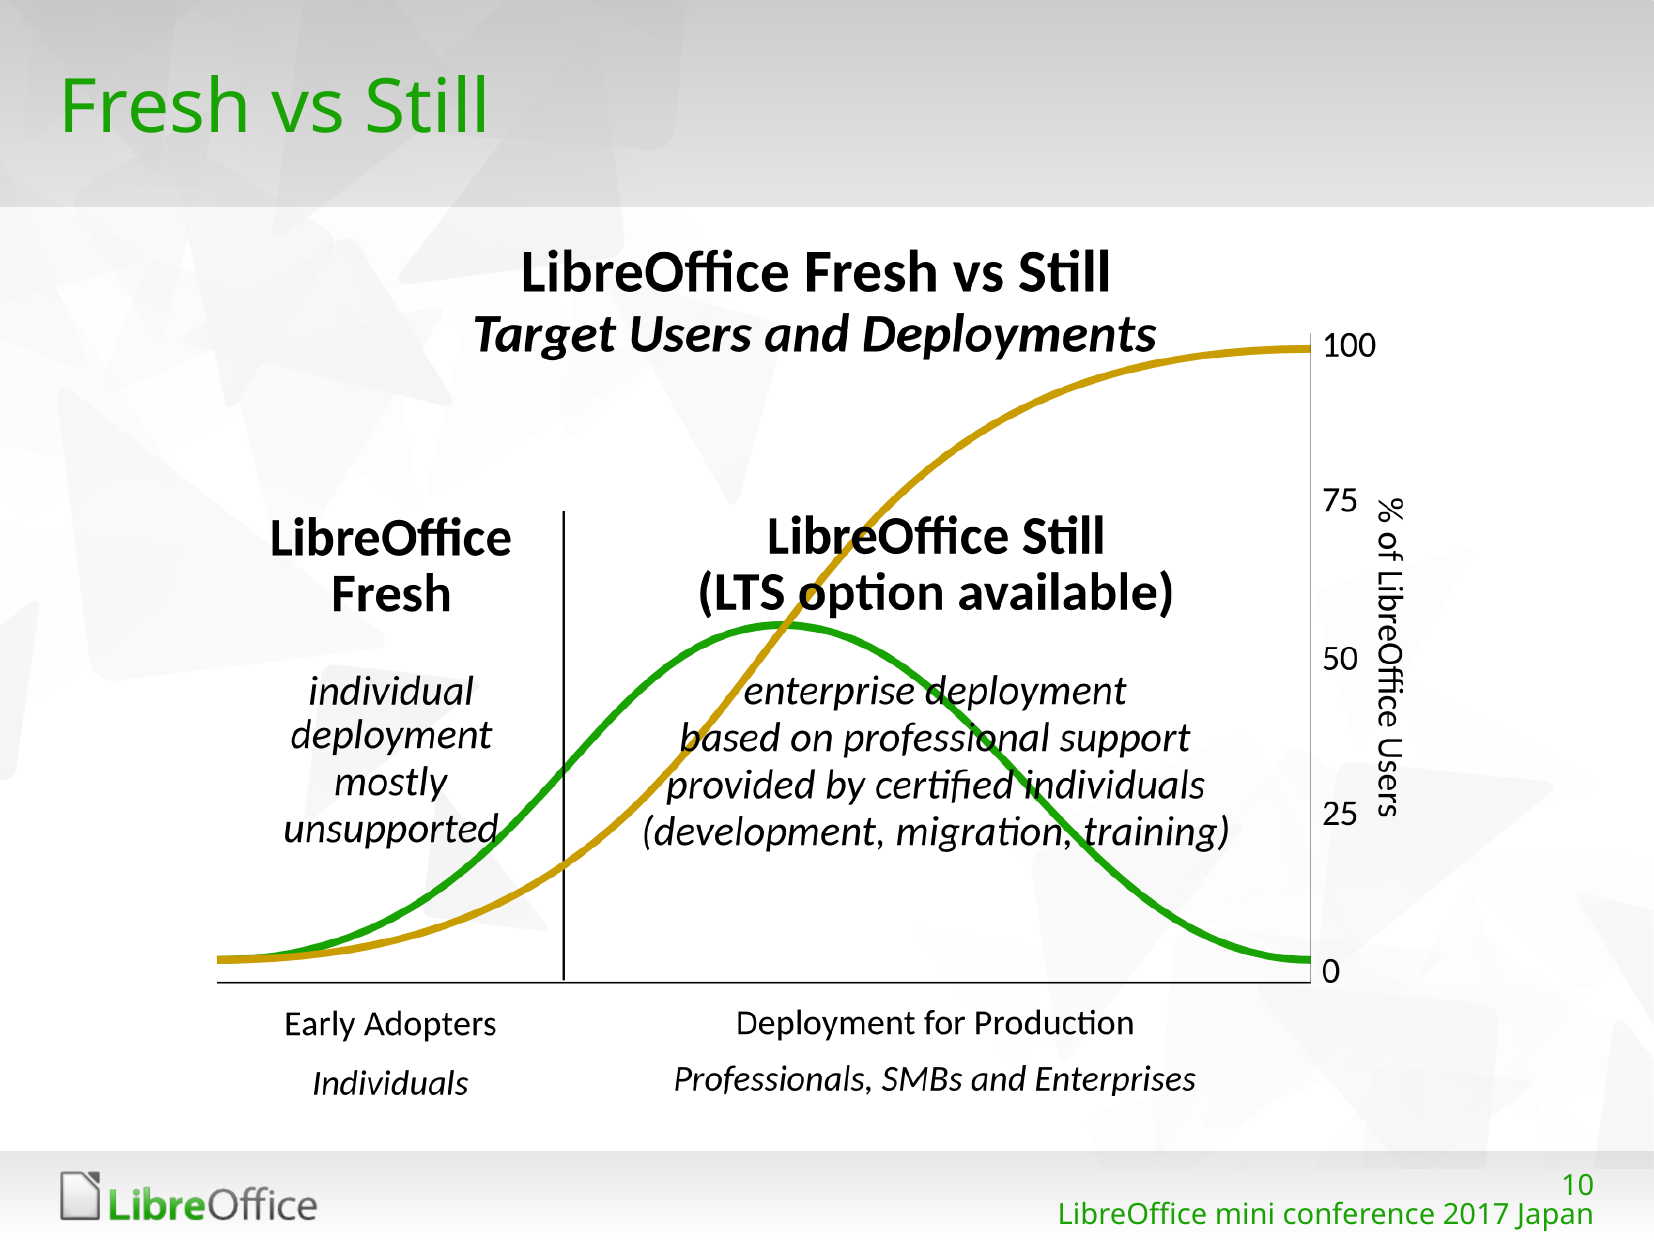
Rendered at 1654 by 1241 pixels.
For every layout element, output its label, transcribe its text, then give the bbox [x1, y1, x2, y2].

picture [41, 1152, 337, 1240]
title Fresh vs Still [59, 29, 1595, 178]
picture [0, 0, 1654, 1169]
